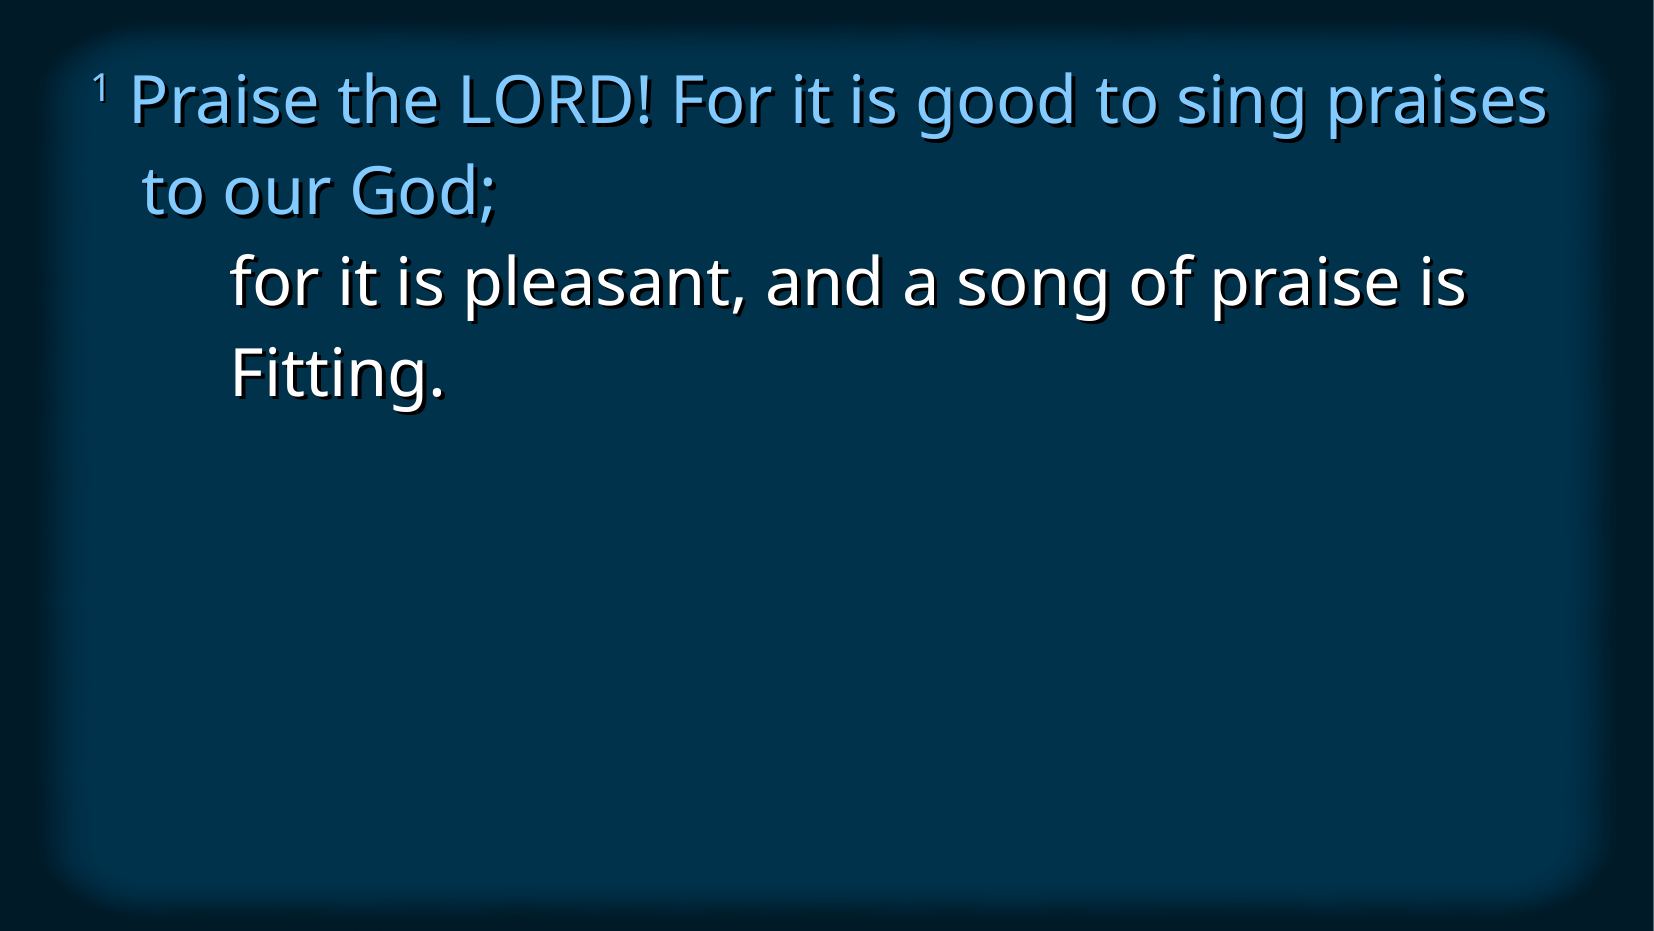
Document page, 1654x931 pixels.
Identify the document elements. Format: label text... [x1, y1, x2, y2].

text_box 1 Praise the LORD! For it is good to sing praises to our God; for it is pleasant, and a song of praise is Fitting. [75, 45, 1591, 415]
picture [0, 0, 1654, 931]
